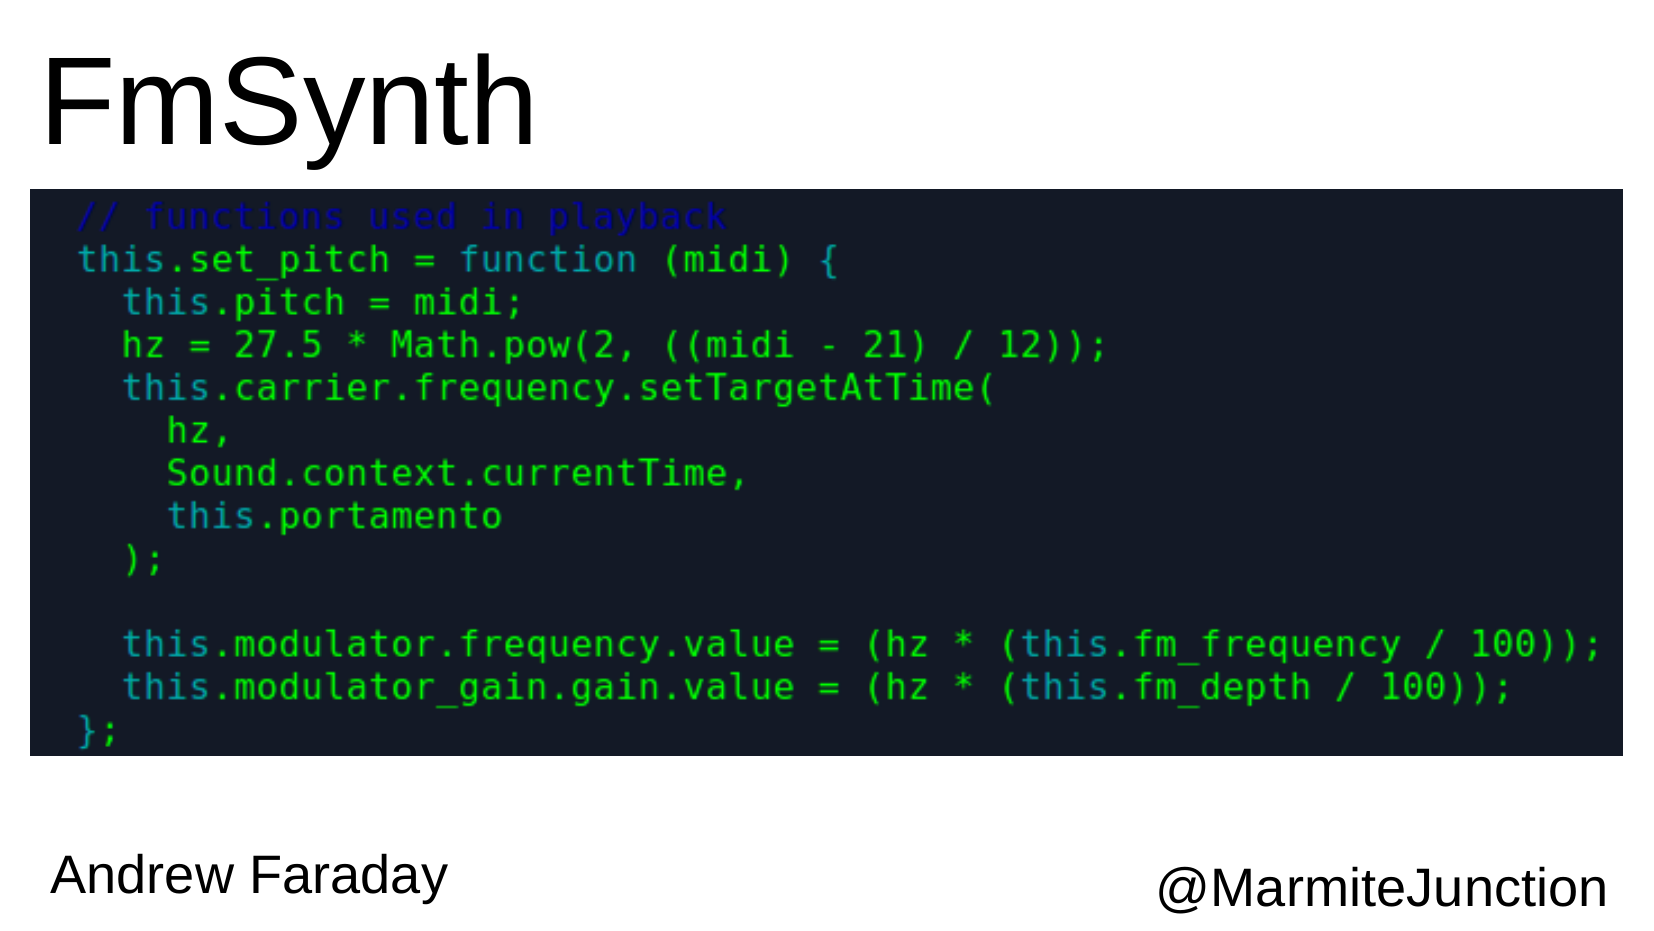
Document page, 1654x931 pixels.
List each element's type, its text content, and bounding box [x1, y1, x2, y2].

text_box Andrew Faraday [35, 837, 579, 913]
picture [30, 189, 1623, 756]
text_box @MarmiteJunction [1080, 850, 1625, 926]
text_box FmSynth [11, 23, 567, 179]
